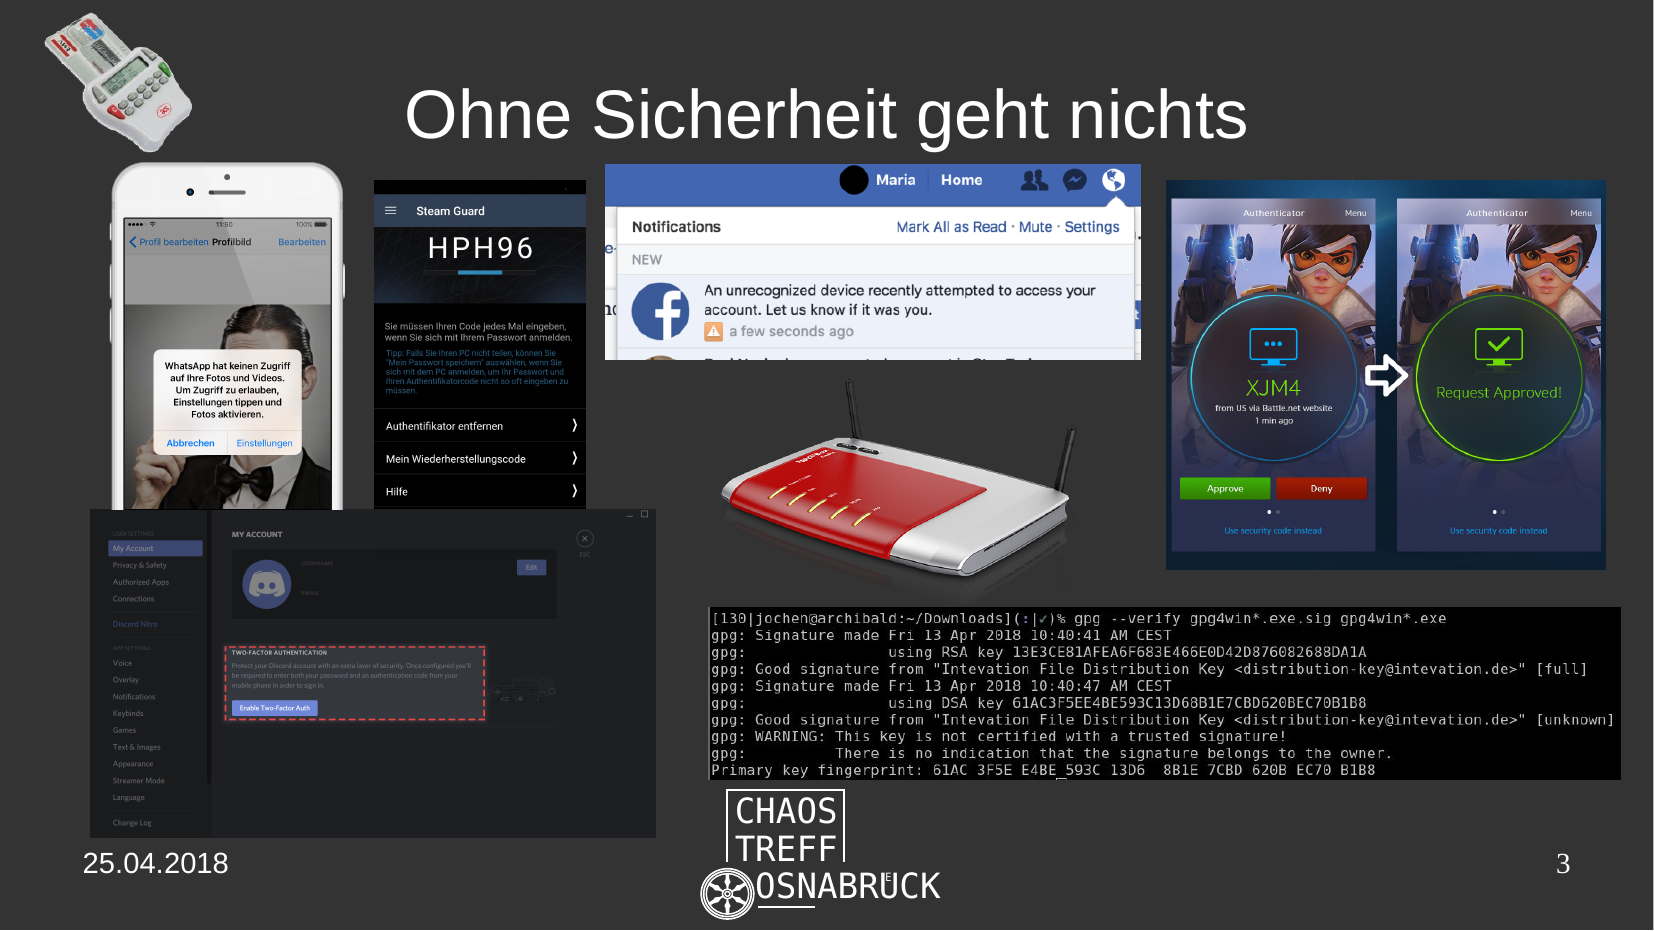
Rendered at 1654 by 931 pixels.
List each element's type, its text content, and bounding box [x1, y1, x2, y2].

picture [705, 370, 1621, 781]
picture [1166, 180, 1606, 571]
picture [15, 0, 656, 838]
picture [605, 164, 1141, 361]
title Ohne Sicherheit geht nichts [241, 37, 1571, 193]
